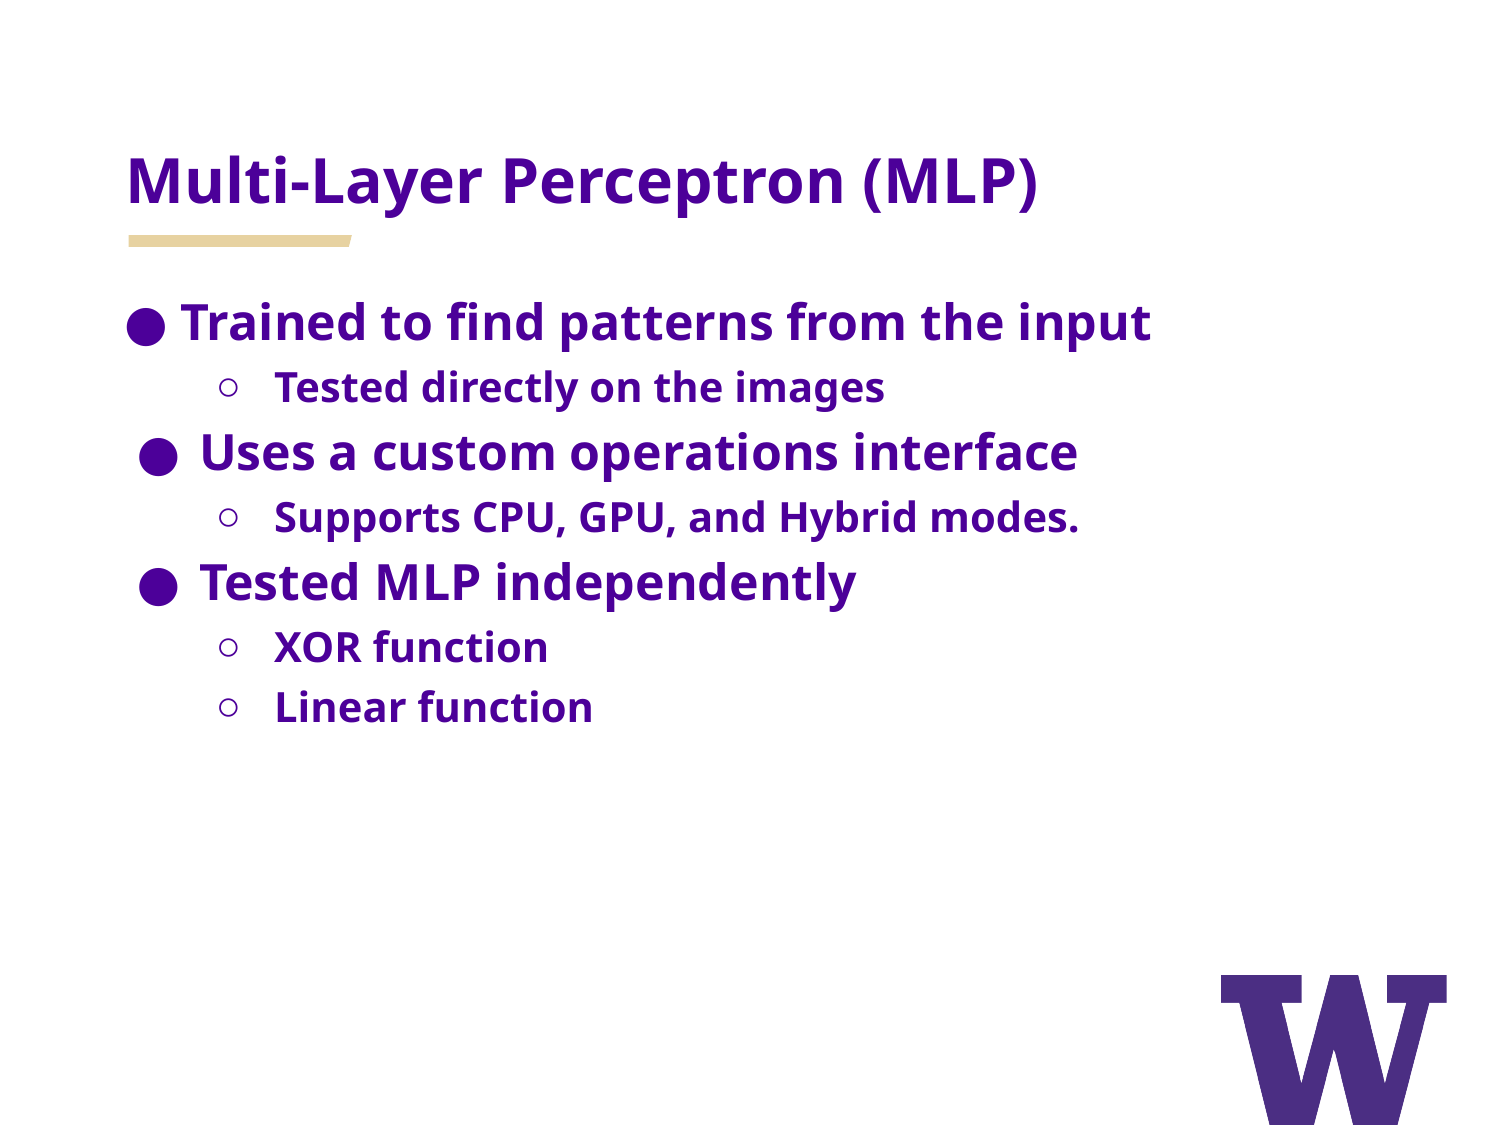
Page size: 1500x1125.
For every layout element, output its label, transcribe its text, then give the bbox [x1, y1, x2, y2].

title Multi-Layer Perceptron (MLP) [110, 60, 1453, 224]
list Trained to find patterns from the input Tested directly on the images Uses a custom operations interface Supports CPU, GPU, and Hybrid modes. Tested MLP independently XOR function Linear function [109, 283, 1454, 1013]
picture [128, 235, 352, 247]
picture [1221, 1013, 1447, 1125]
